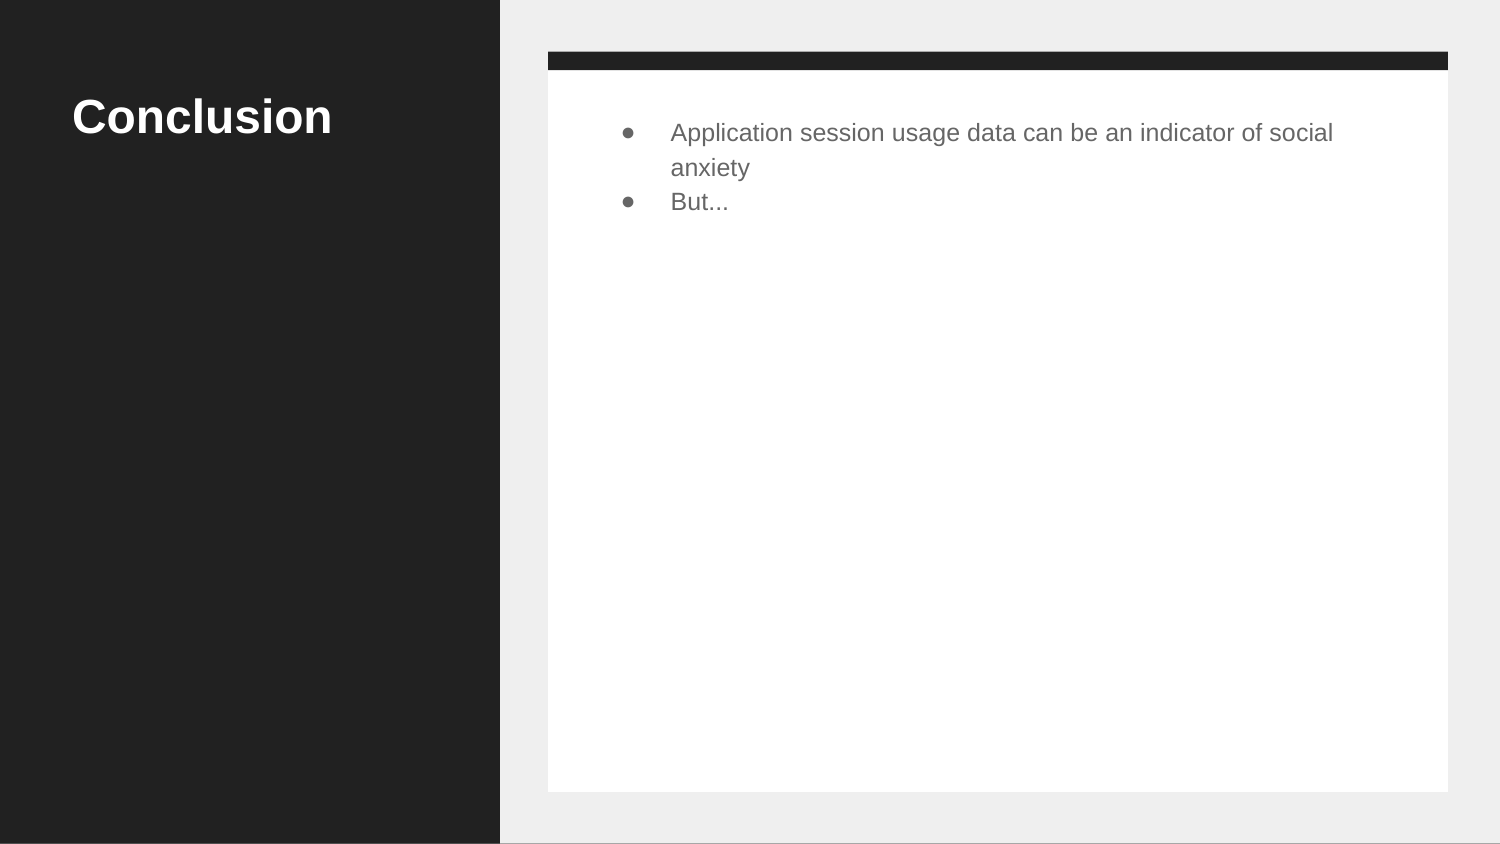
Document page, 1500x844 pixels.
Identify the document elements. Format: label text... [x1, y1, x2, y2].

list Application session usage data can be an indicator of social anxiety But... [580, 97, 1416, 756]
title Conclusion [57, 70, 443, 792]
